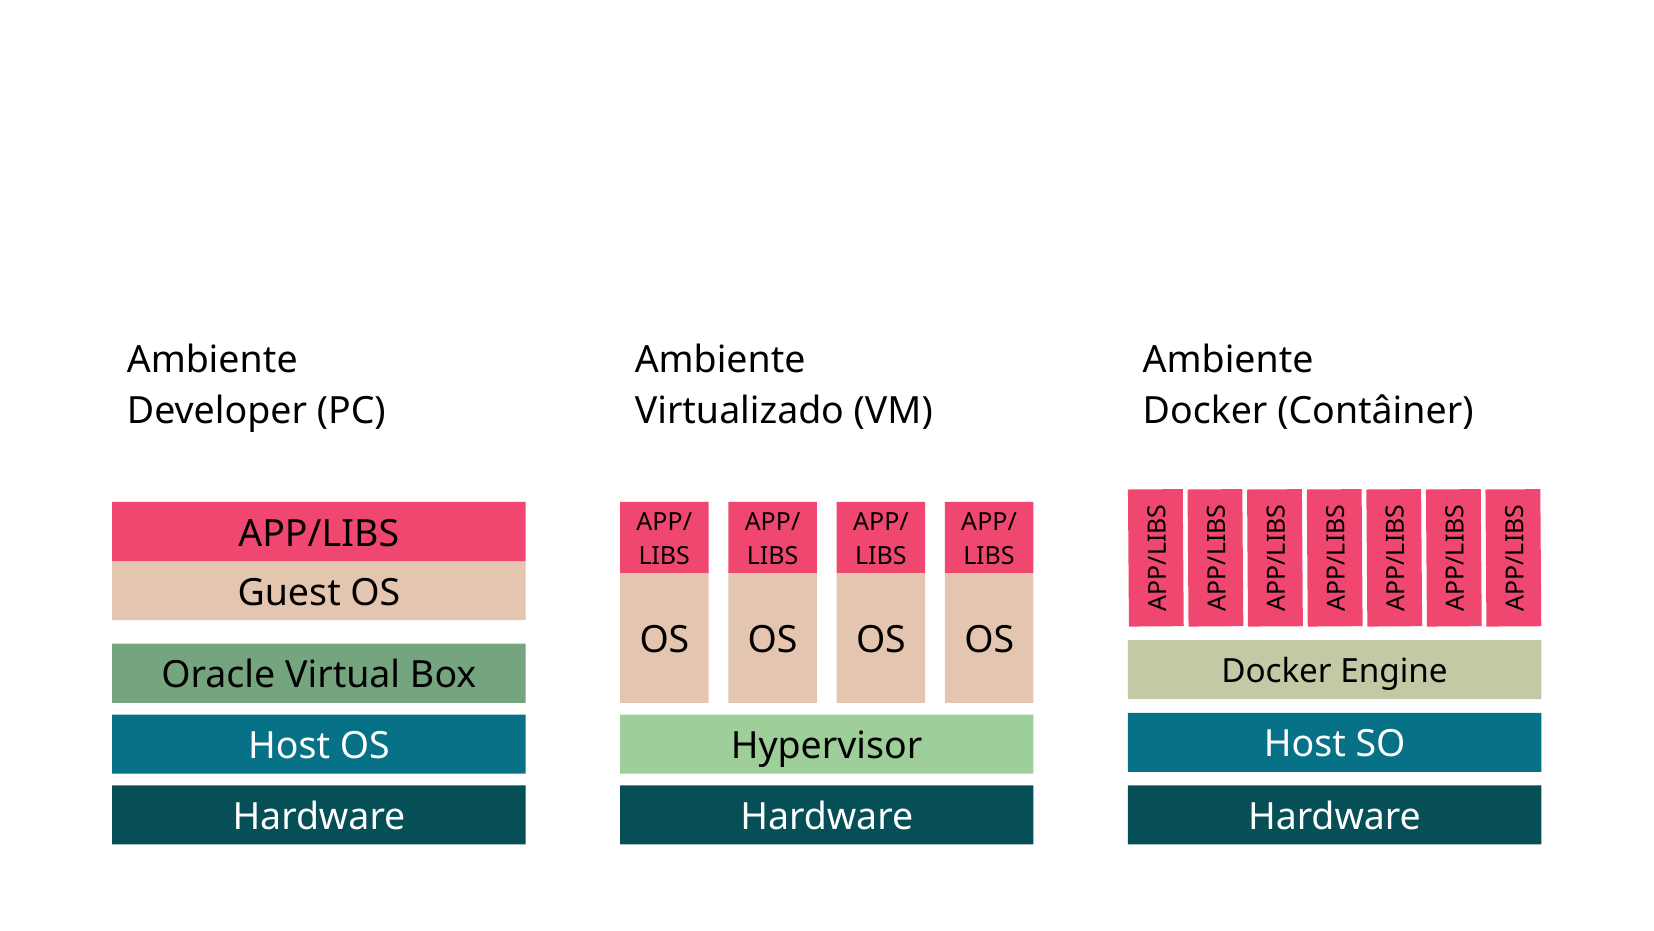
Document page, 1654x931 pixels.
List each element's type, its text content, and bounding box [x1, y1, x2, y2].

text_box APP/LIBS [1485, 502, 1542, 627]
text_box Guest OS [112, 562, 526, 621]
text_box Ambiente Docker (Contâiner) [1127, 324, 1542, 502]
text_box OS [944, 573, 1034, 703]
text_box APP/LIBS [836, 502, 926, 573]
text_box APP/LIBS [1247, 502, 1303, 627]
text_box OS [728, 573, 817, 703]
text_box Hardware [620, 785, 1034, 845]
text_box OS [620, 573, 709, 703]
text_box APP/LIBS [112, 502, 526, 562]
text_box APP/LIBS [1366, 502, 1423, 627]
text_box APP/LIBS [620, 502, 709, 573]
text_box Hardware [112, 785, 526, 845]
text_box APP/LIBS [1187, 502, 1244, 627]
text_box Host SO [1127, 712, 1542, 772]
text_box Host OS [112, 714, 526, 774]
text_box Hardware [1127, 785, 1542, 845]
text_box APP/LIBS [1426, 502, 1482, 627]
text_box Oracle Virtual Box [112, 643, 526, 703]
text_box APP/LIBS [1306, 502, 1363, 627]
text_box Hypervisor [620, 714, 1034, 774]
text_box OS [836, 573, 926, 703]
text_box Ambiente Virtualizado (VM) [620, 324, 1034, 502]
text_box Ambiente Developer (PC) [112, 324, 526, 502]
text_box Docker Engine [1127, 640, 1542, 700]
text_box APP/LIBS [1128, 502, 1184, 627]
text_box APP/LIBS [944, 502, 1034, 573]
text_box APP/LIBS [728, 502, 817, 573]
